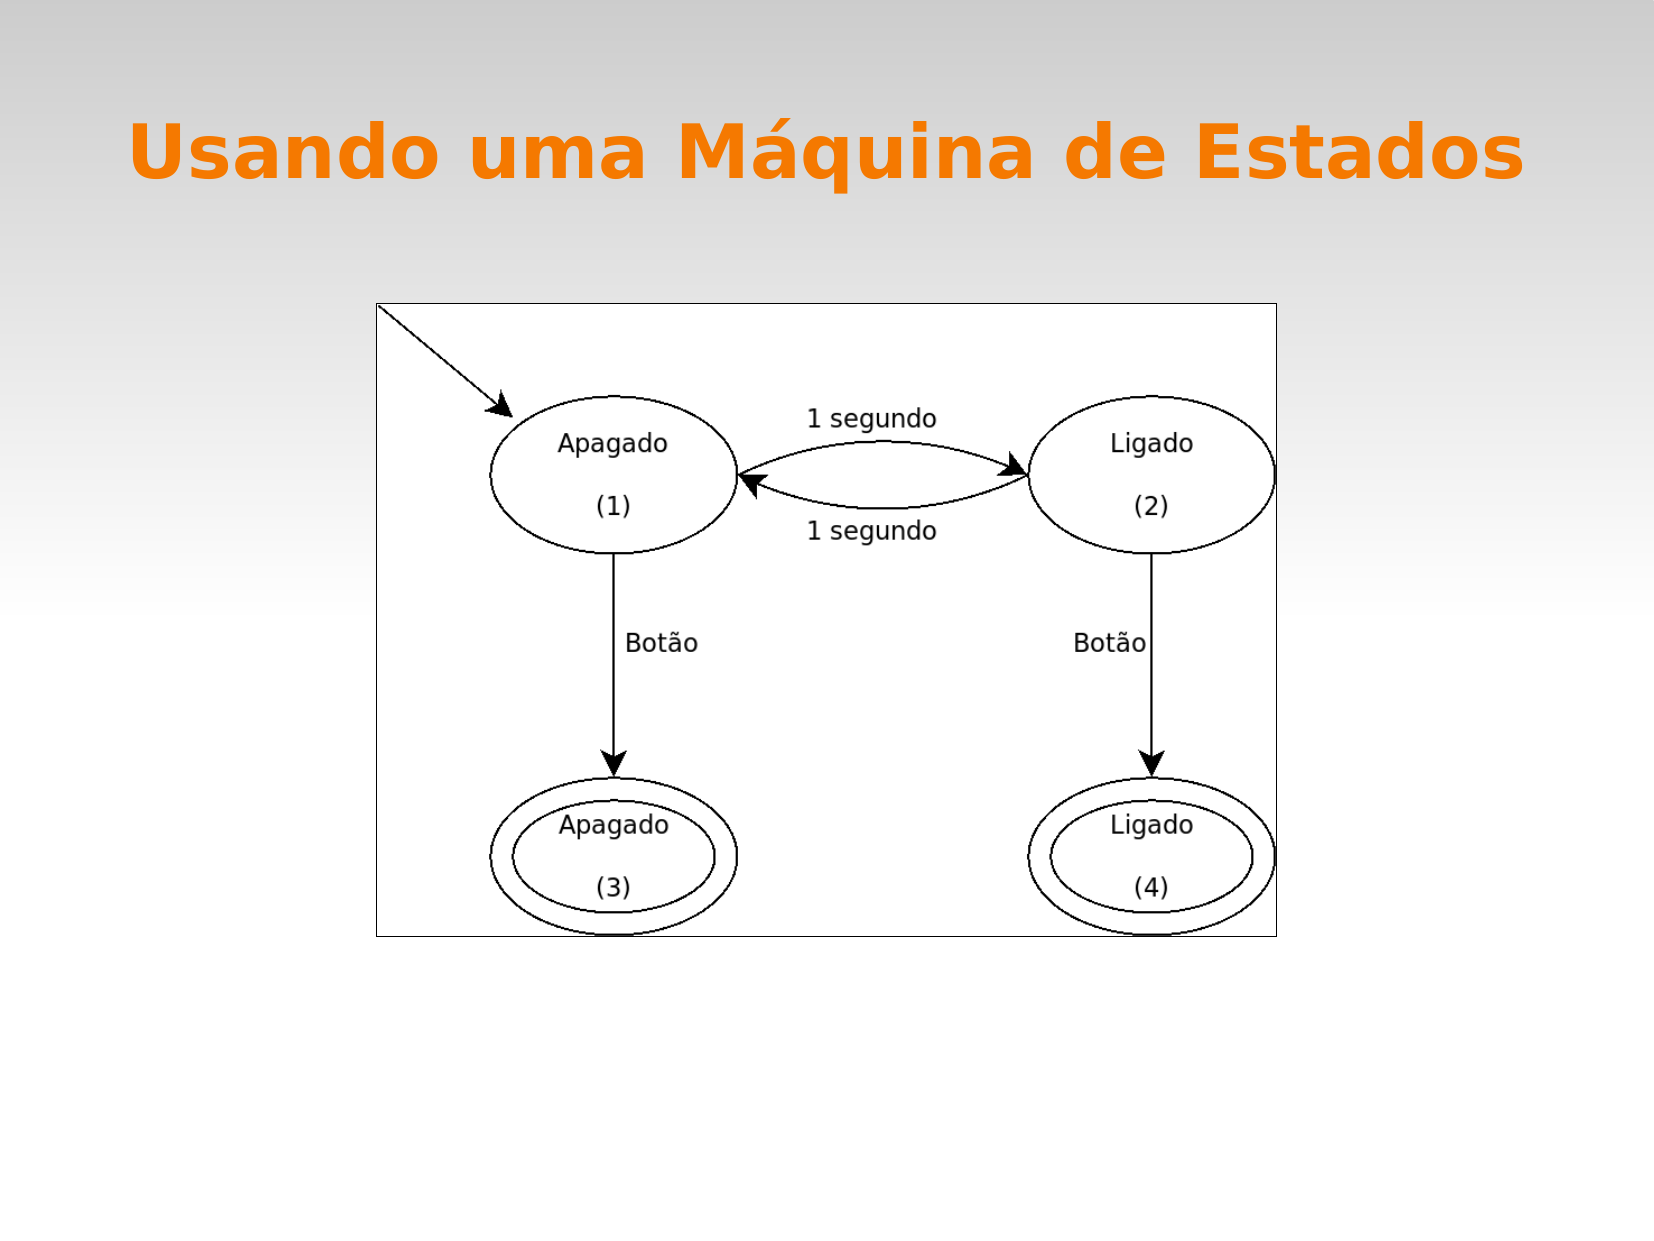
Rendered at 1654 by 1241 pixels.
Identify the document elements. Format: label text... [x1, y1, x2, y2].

title Usando uma Máquina de Estados [82, 49, 1571, 257]
picture [376, 303, 1277, 937]
